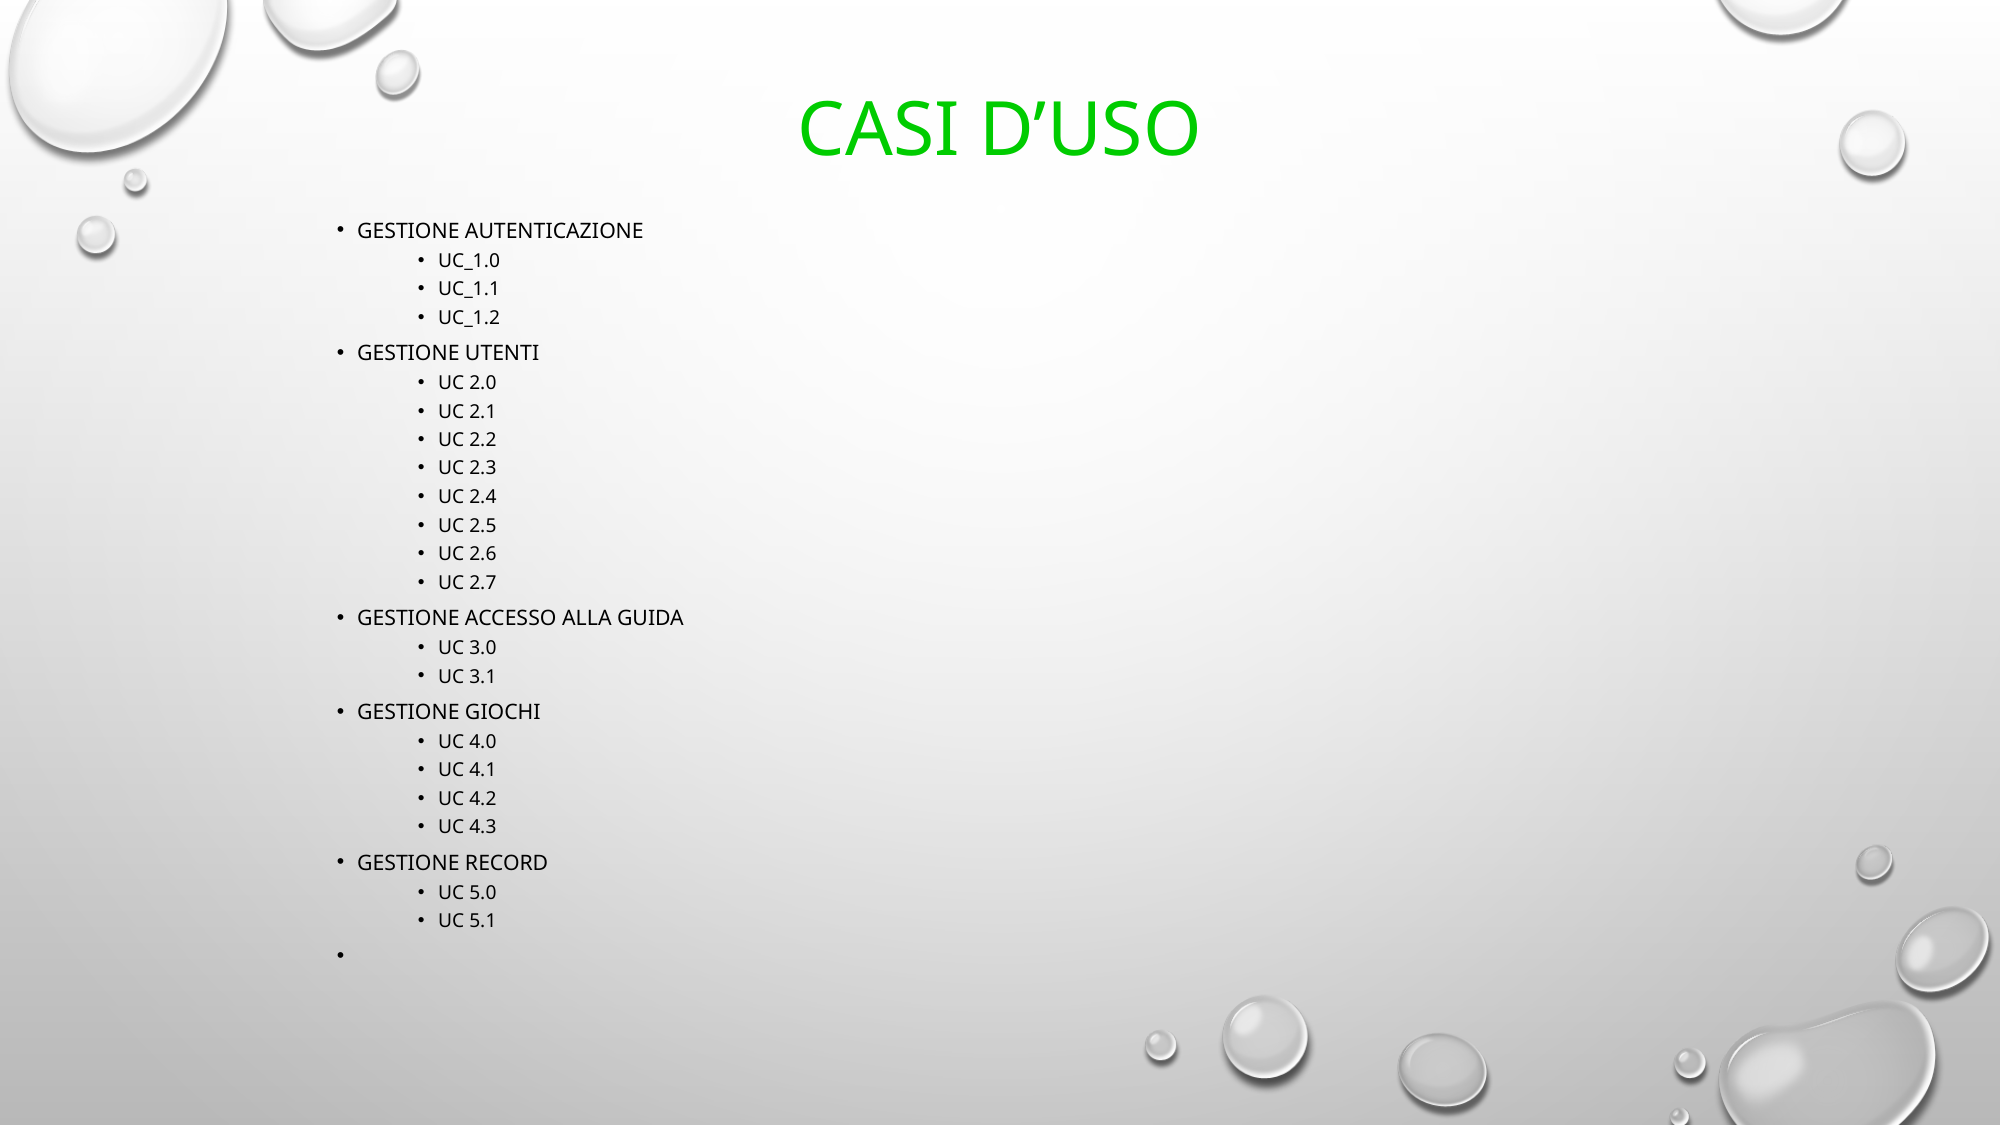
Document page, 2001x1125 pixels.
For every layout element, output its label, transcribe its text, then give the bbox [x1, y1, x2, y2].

list Gestione Autenticazione UC_1.0 UC_1.1 UC_1.2 Gestione Utenti UC 2.0 UC 2.1 UC 2.2 UC 2.3 UC 2.4 UC 2.5 UC 2.6 UC 2.7 GESTIONE ACCESSO ALLA GUIDA UC 3.0 UC 3.1 GESTIONE GIOCHI UC 4.0 UC 4.1 UC 4.2 UC 4.3 GESTIONE RECORD UC 5.0 UC 5.1 [321, 209, 1850, 950]
title Casi D’USO [149, 0, 1851, 262]
